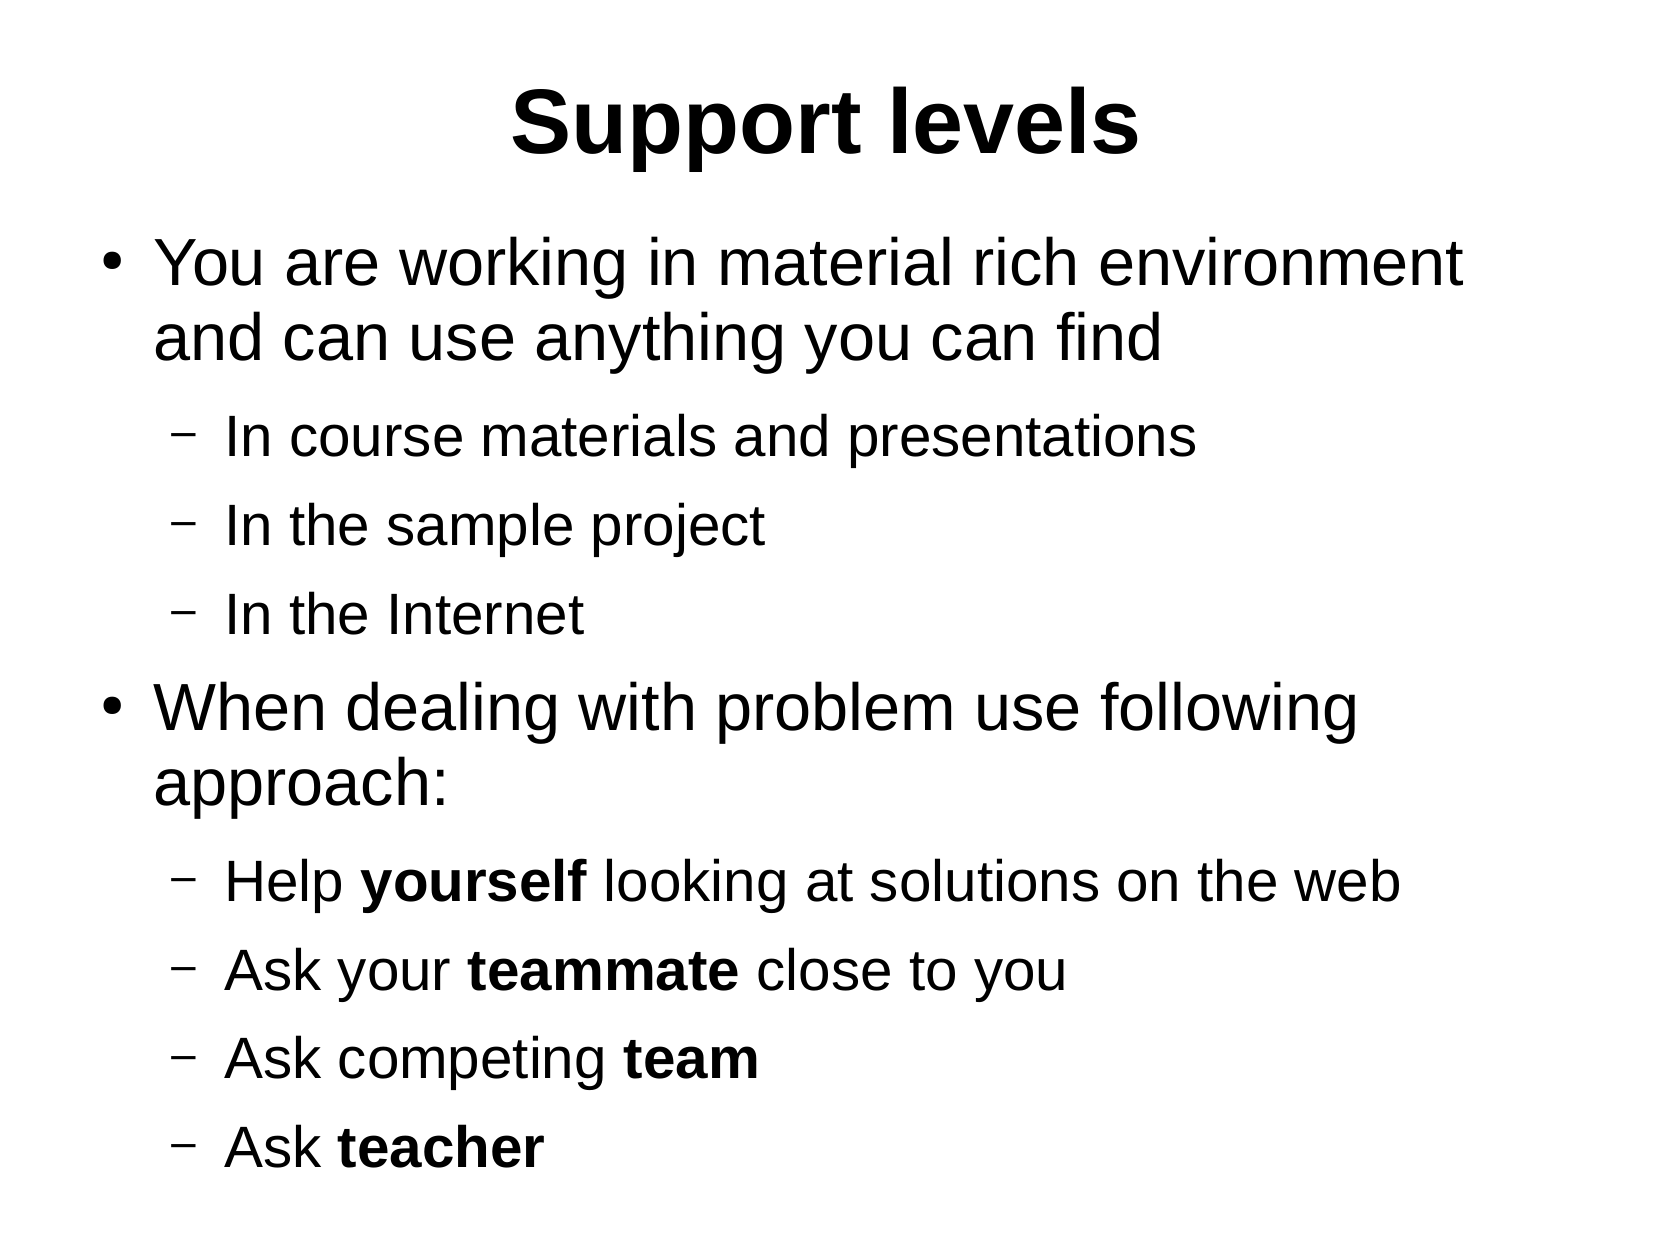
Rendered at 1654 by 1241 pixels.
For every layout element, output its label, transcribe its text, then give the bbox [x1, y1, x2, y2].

title Support levels [82, 49, 1571, 196]
list You are working in material rich environment and can use anything you can find In course materials and presentations In the sample project In the Internet When dealing with problem use following approach: Help yourself looking at solutions on the web Ask your teammate close to you Ask competing team Ask teacher [82, 225, 1538, 1186]
